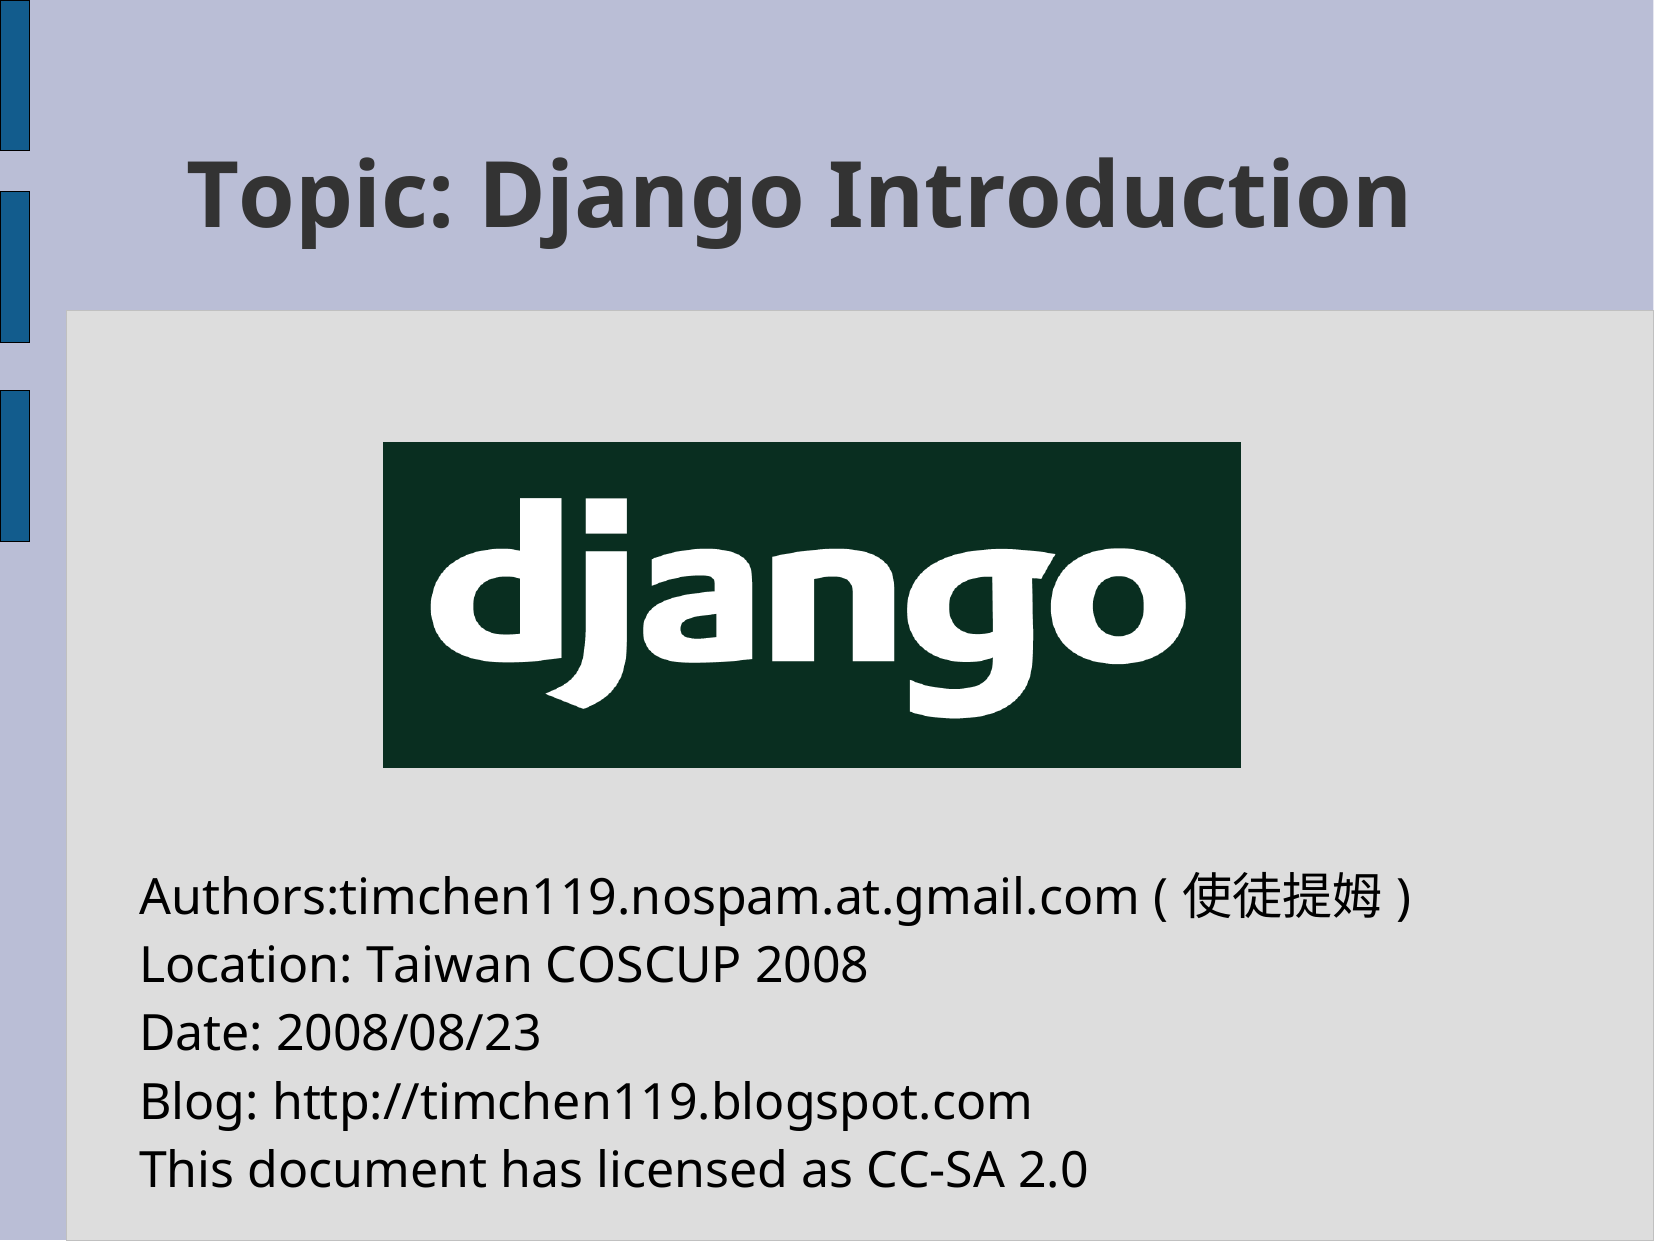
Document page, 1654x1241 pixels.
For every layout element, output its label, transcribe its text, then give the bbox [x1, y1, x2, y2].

list Authors: timchen119.nospam.at.gmail.com (使徒提姆) Location: Taiwan COSCUP 2008 Date: 2008/08/23 Blog: http://timchen119.blogspot.com This document has licensed as CC-SA 2.0 [121, 856, 1534, 1157]
picture [383, 442, 1241, 768]
title Topic: Django Introduction [93, 88, 1506, 296]
